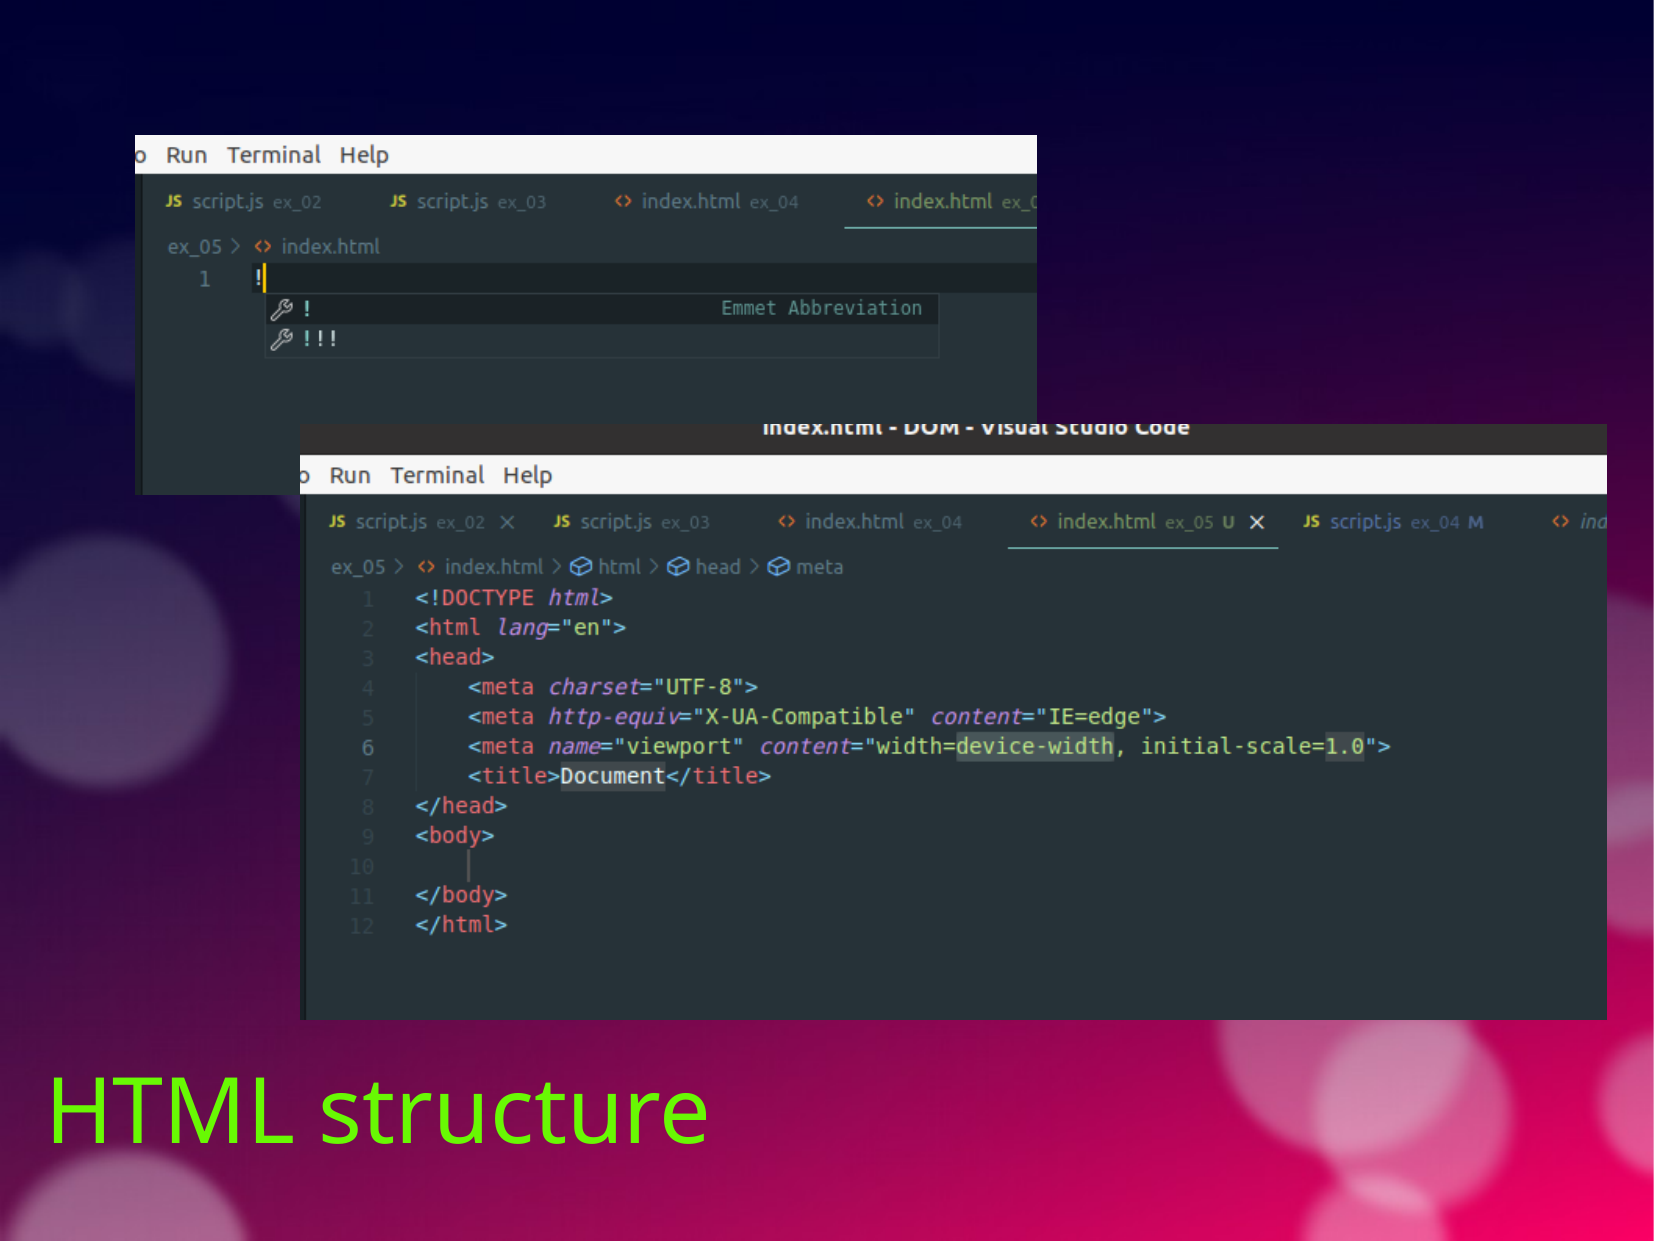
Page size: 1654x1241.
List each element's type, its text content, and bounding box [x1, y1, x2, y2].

title HTML structure [45, 1005, 1534, 1213]
picture [0, 0, 1654, 1241]
